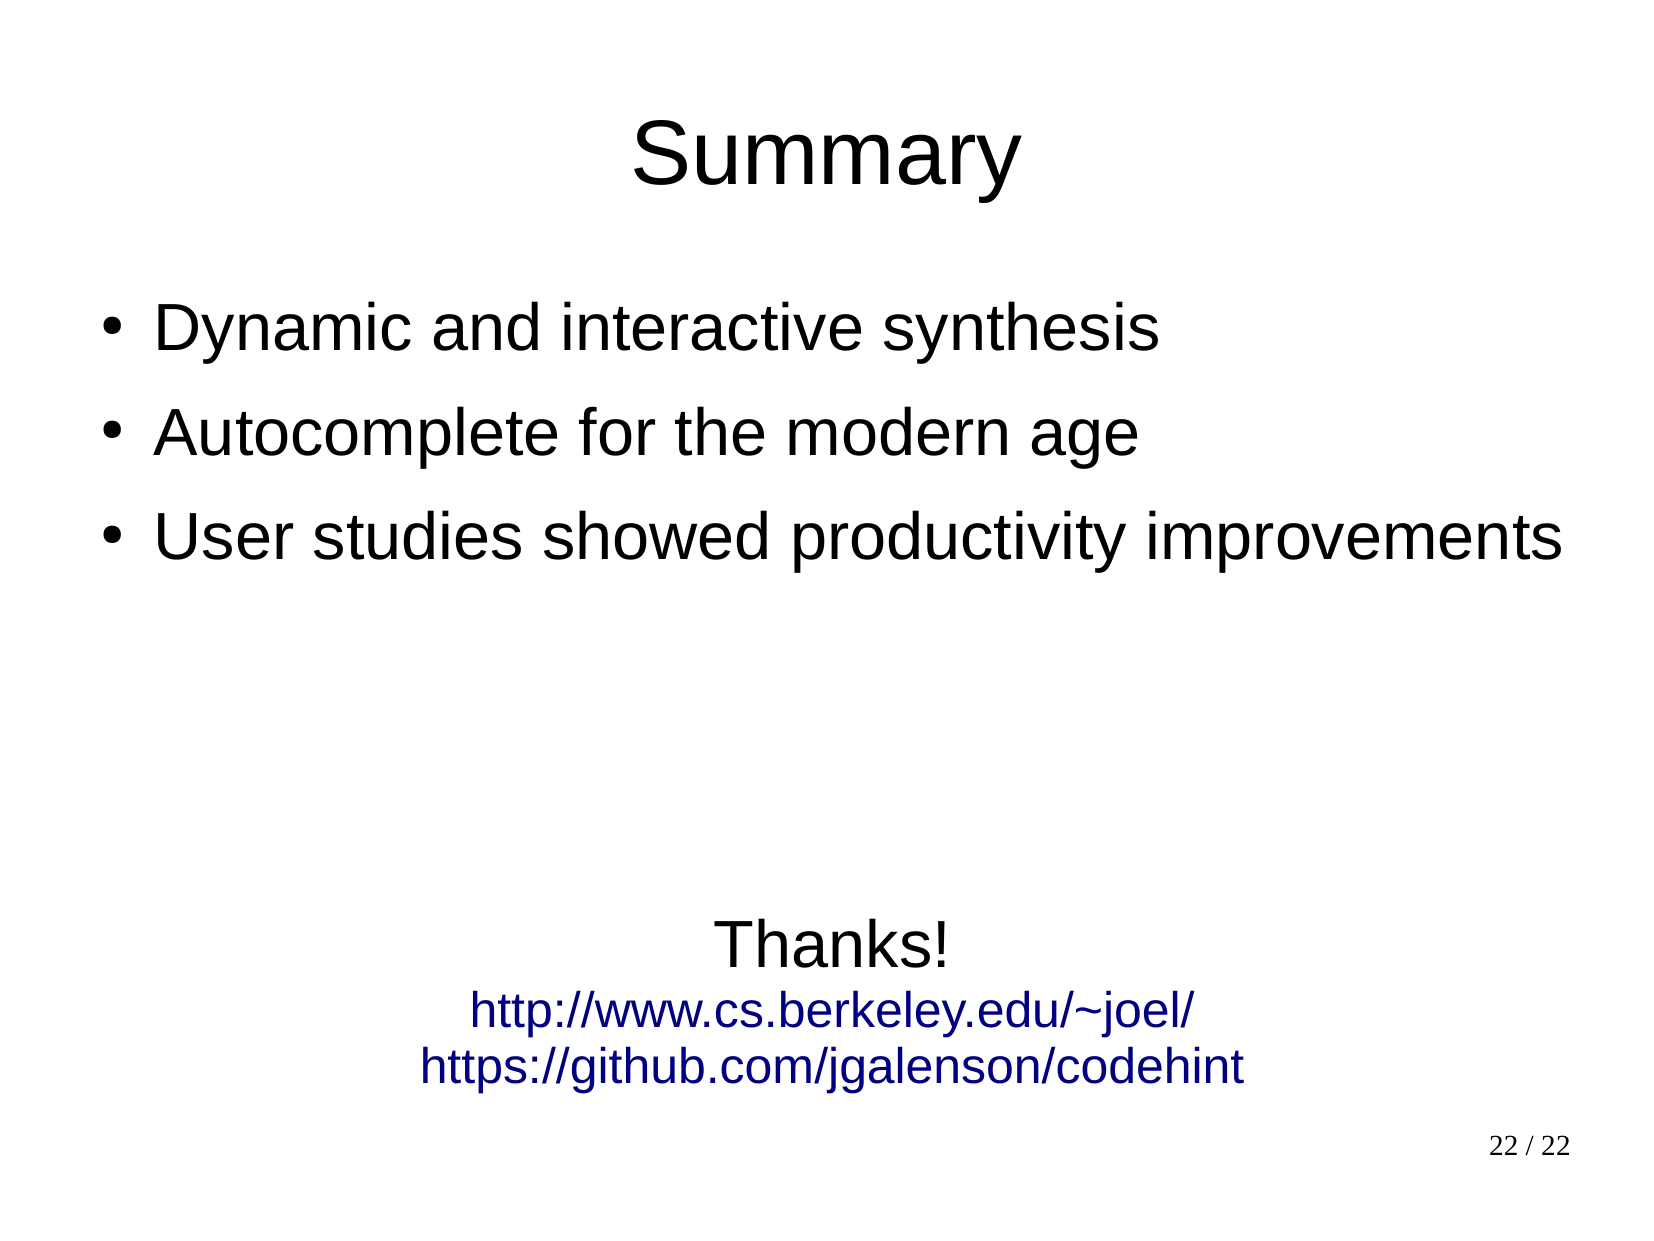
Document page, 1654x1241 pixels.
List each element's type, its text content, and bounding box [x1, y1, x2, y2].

title Summary [82, 49, 1571, 257]
text_box Thanks! http://www.cs.berkeley.edu/~joel/ https://github.com/jgalenson/codehint [405, 900, 1261, 1102]
list Dynamic and interactive synthesis Autocomplete for the modern age User studies showed productivity improvements [82, 290, 1571, 1010]
